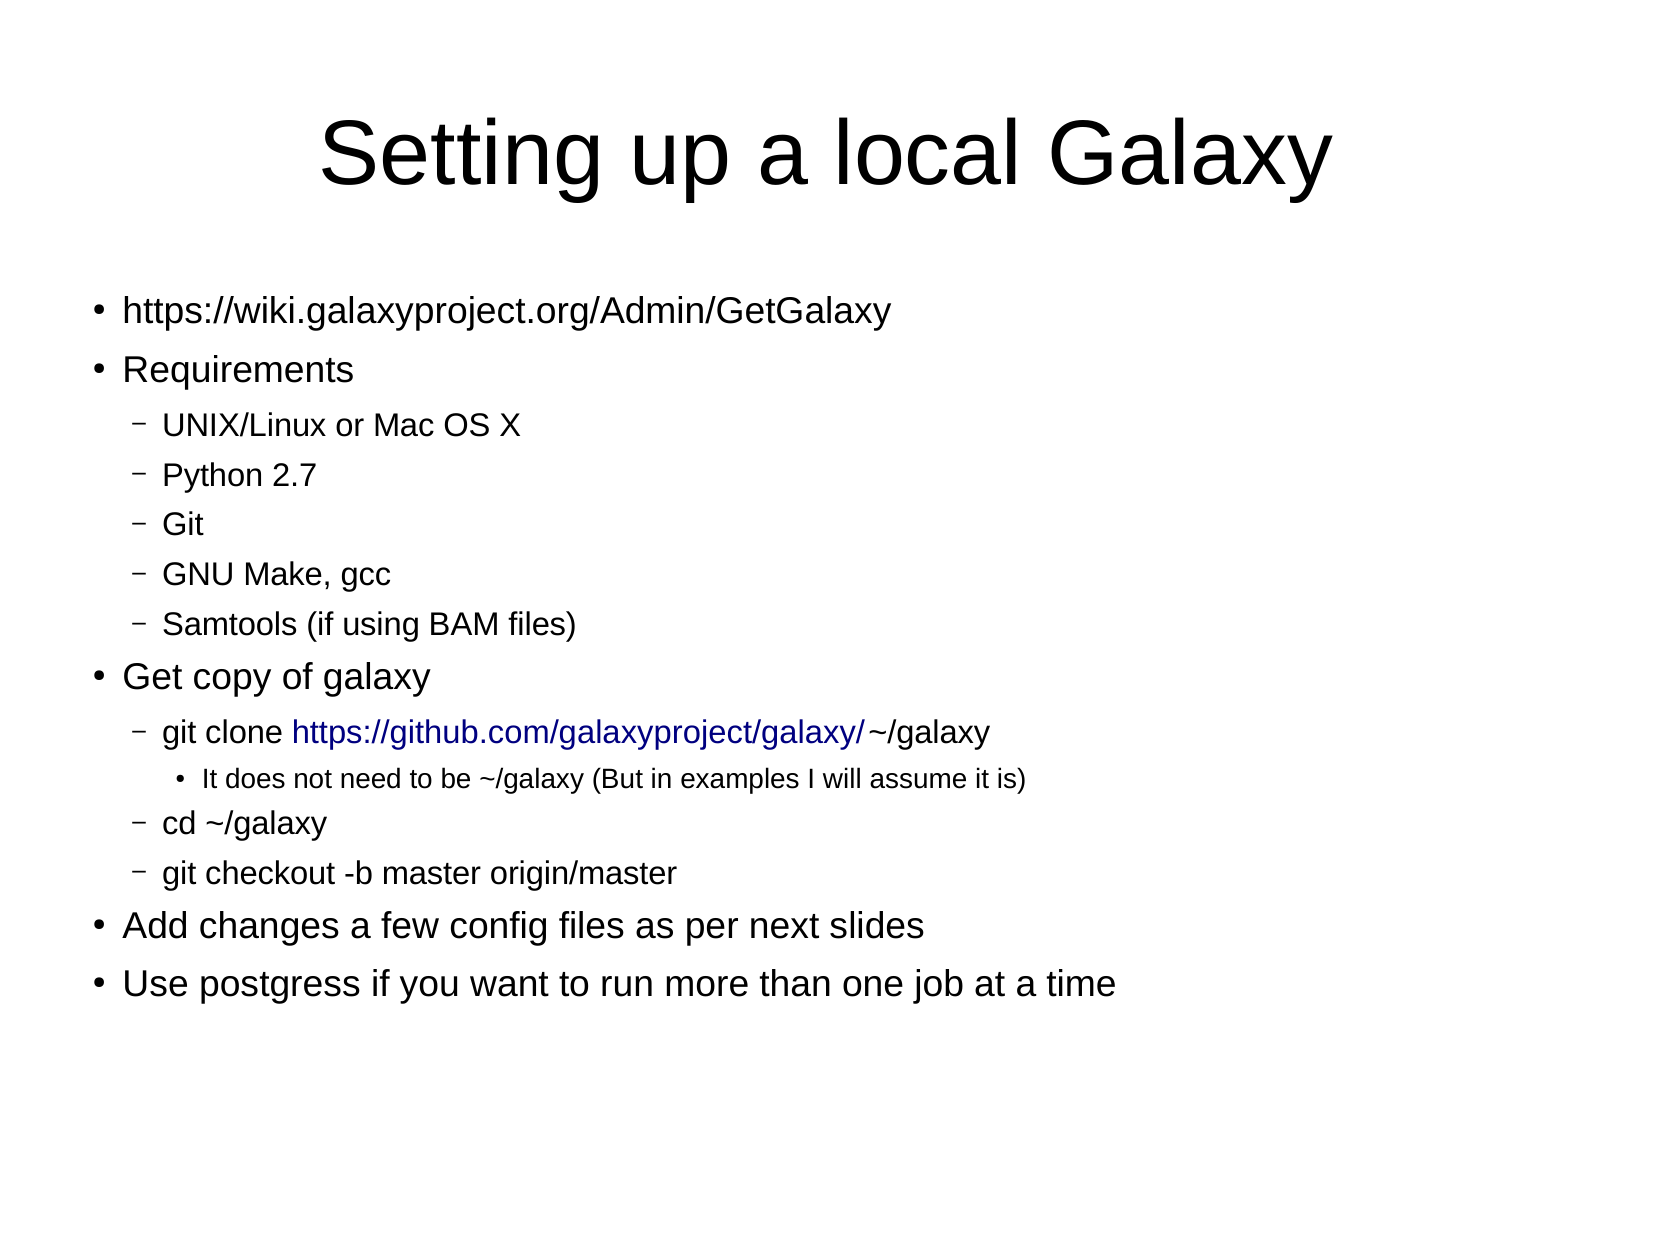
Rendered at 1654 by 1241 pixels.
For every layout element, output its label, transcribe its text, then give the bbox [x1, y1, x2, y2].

title Setting up a local Galaxy [82, 49, 1571, 257]
list https://wiki.galaxyproject.org/Admin/GetGalaxy Requirements UNIX/Linux or Mac OS X Python 2.7 Git GNU Make, gcc Samtools (if using BAM files) Get copy of galaxy git clone https://github.com/galaxyproject/galaxy/ ~/galaxy It does not need to be ~/galaxy (But in examples I will assume it is) cd ~/galaxy git checkout -b master origin/master Add changes a few config files as per next slides Use postgress if you want to run more than one job at a time [82, 290, 1571, 1010]
